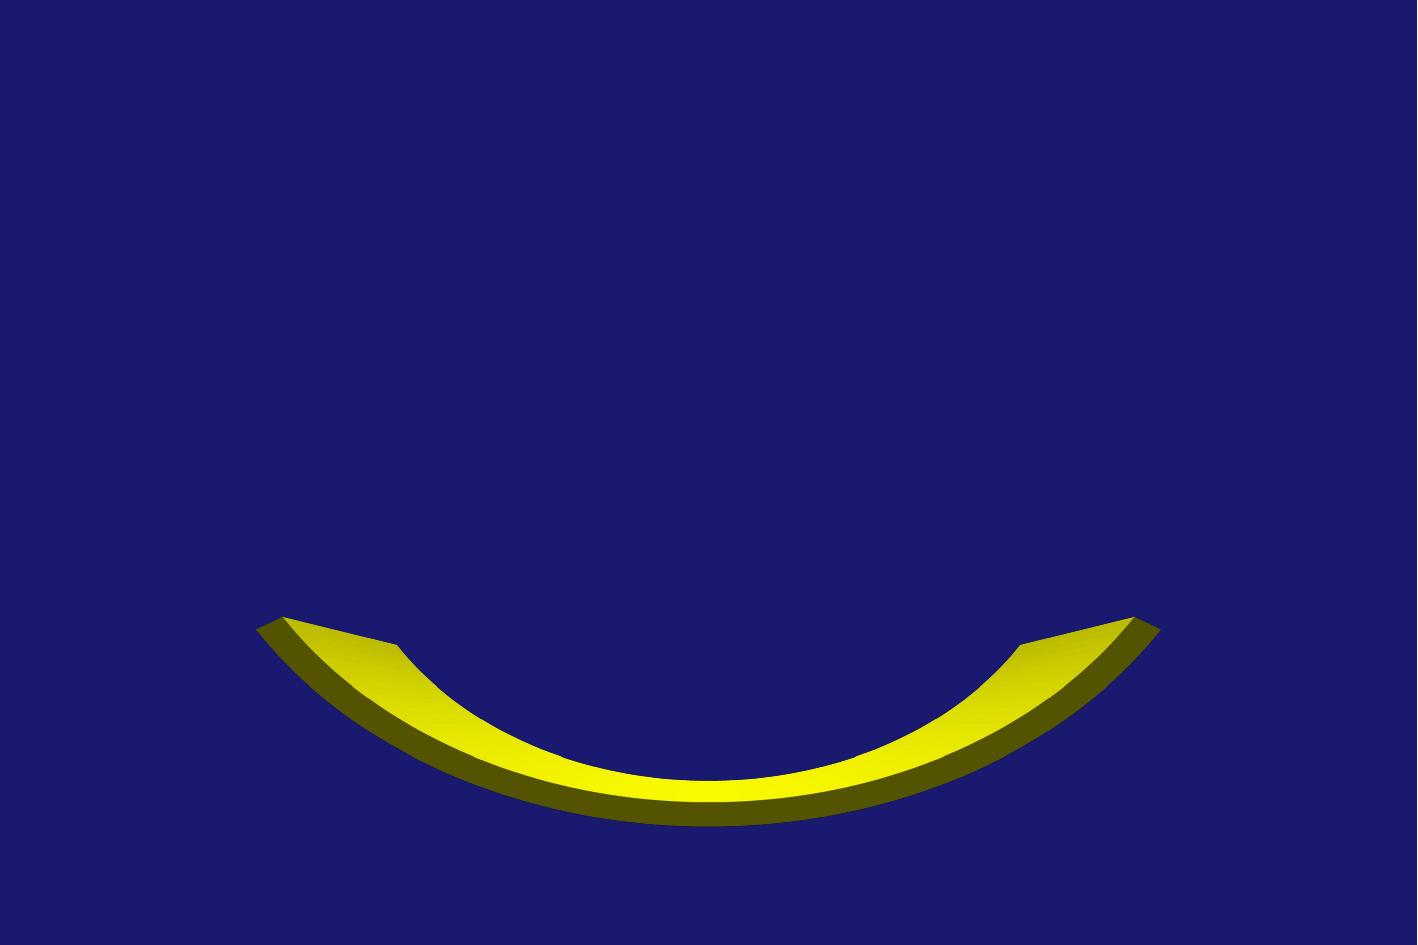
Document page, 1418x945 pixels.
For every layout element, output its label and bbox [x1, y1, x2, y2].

text_box [258, 617, 1160, 826]
